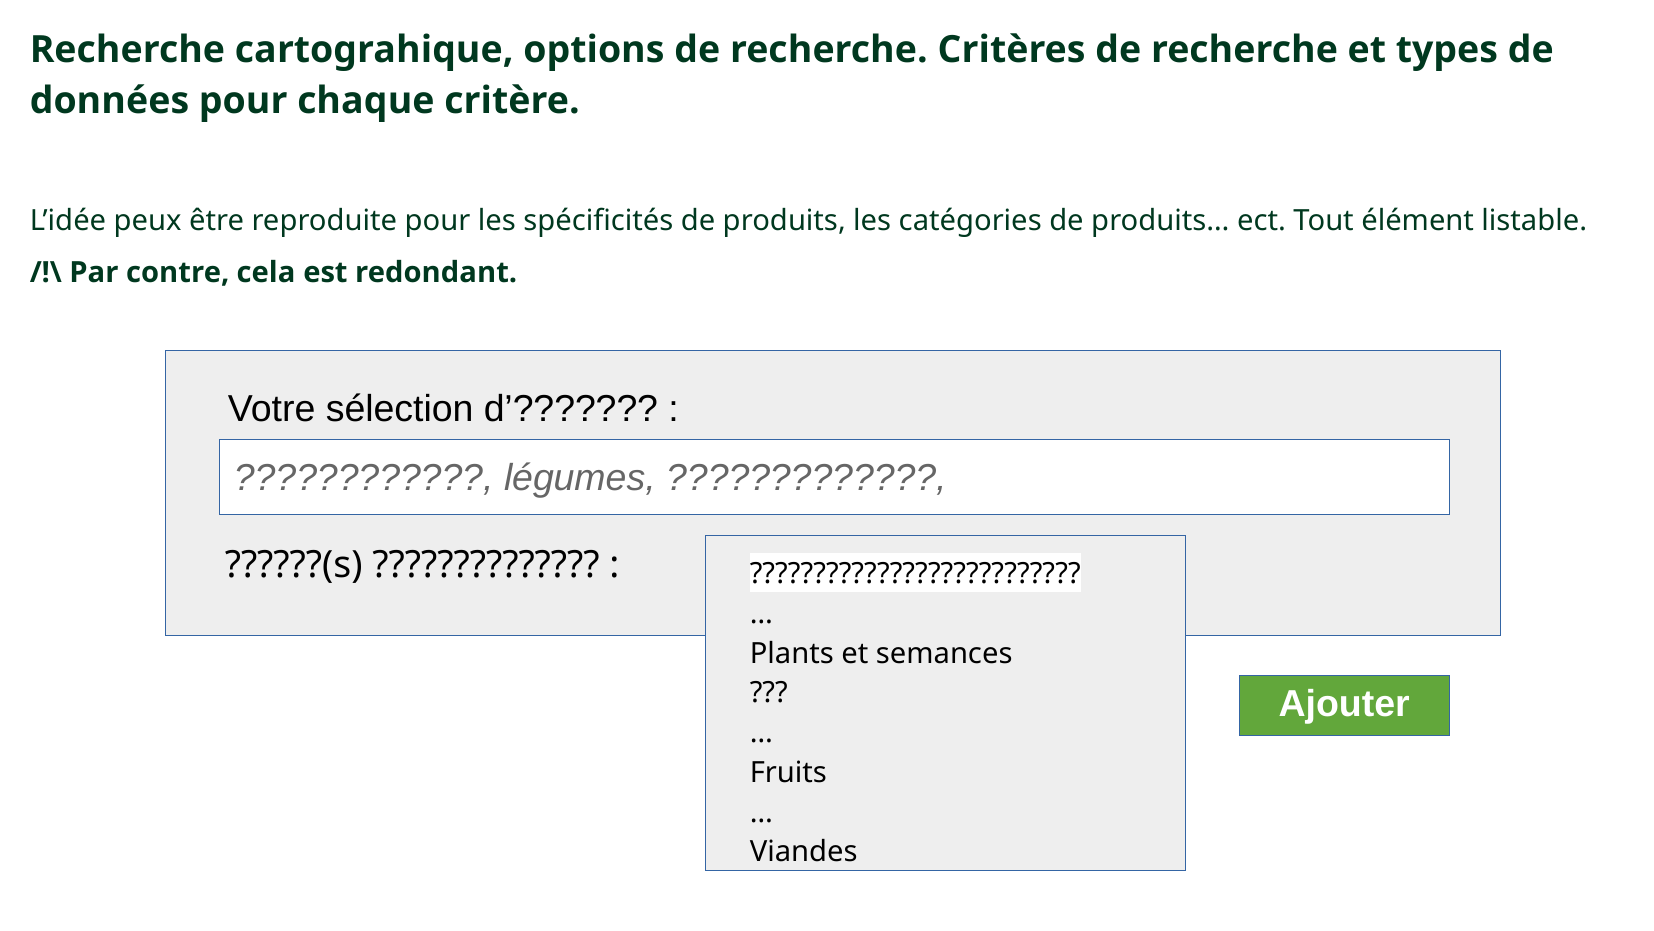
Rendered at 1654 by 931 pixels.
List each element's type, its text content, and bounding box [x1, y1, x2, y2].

text_box ??????(s) ?????????????? : [210, 530, 766, 587]
text_box [1239, 675, 1450, 736]
text_box [165, 350, 1501, 871]
text_box ????????????, légumes, ?????????????, [219, 449, 1441, 506]
text_box ?????????????????????????? … Plants et semances ??? … Fruits … Viandes [735, 545, 1186, 823]
text_box Ajouter [1254, 675, 1435, 732]
text_box Votre sélection d’??????? : [213, 380, 1099, 437]
text_box Recherche cartograhique, options de recherche. Critères de recherche et types de données pour chaque critère. L’idée peux être reproduite pour les spécificités de produits, les catégories de produits… ect. Tout élément listable. /!\ Par contre, cela est redondant. [15, 15, 1606, 303]
